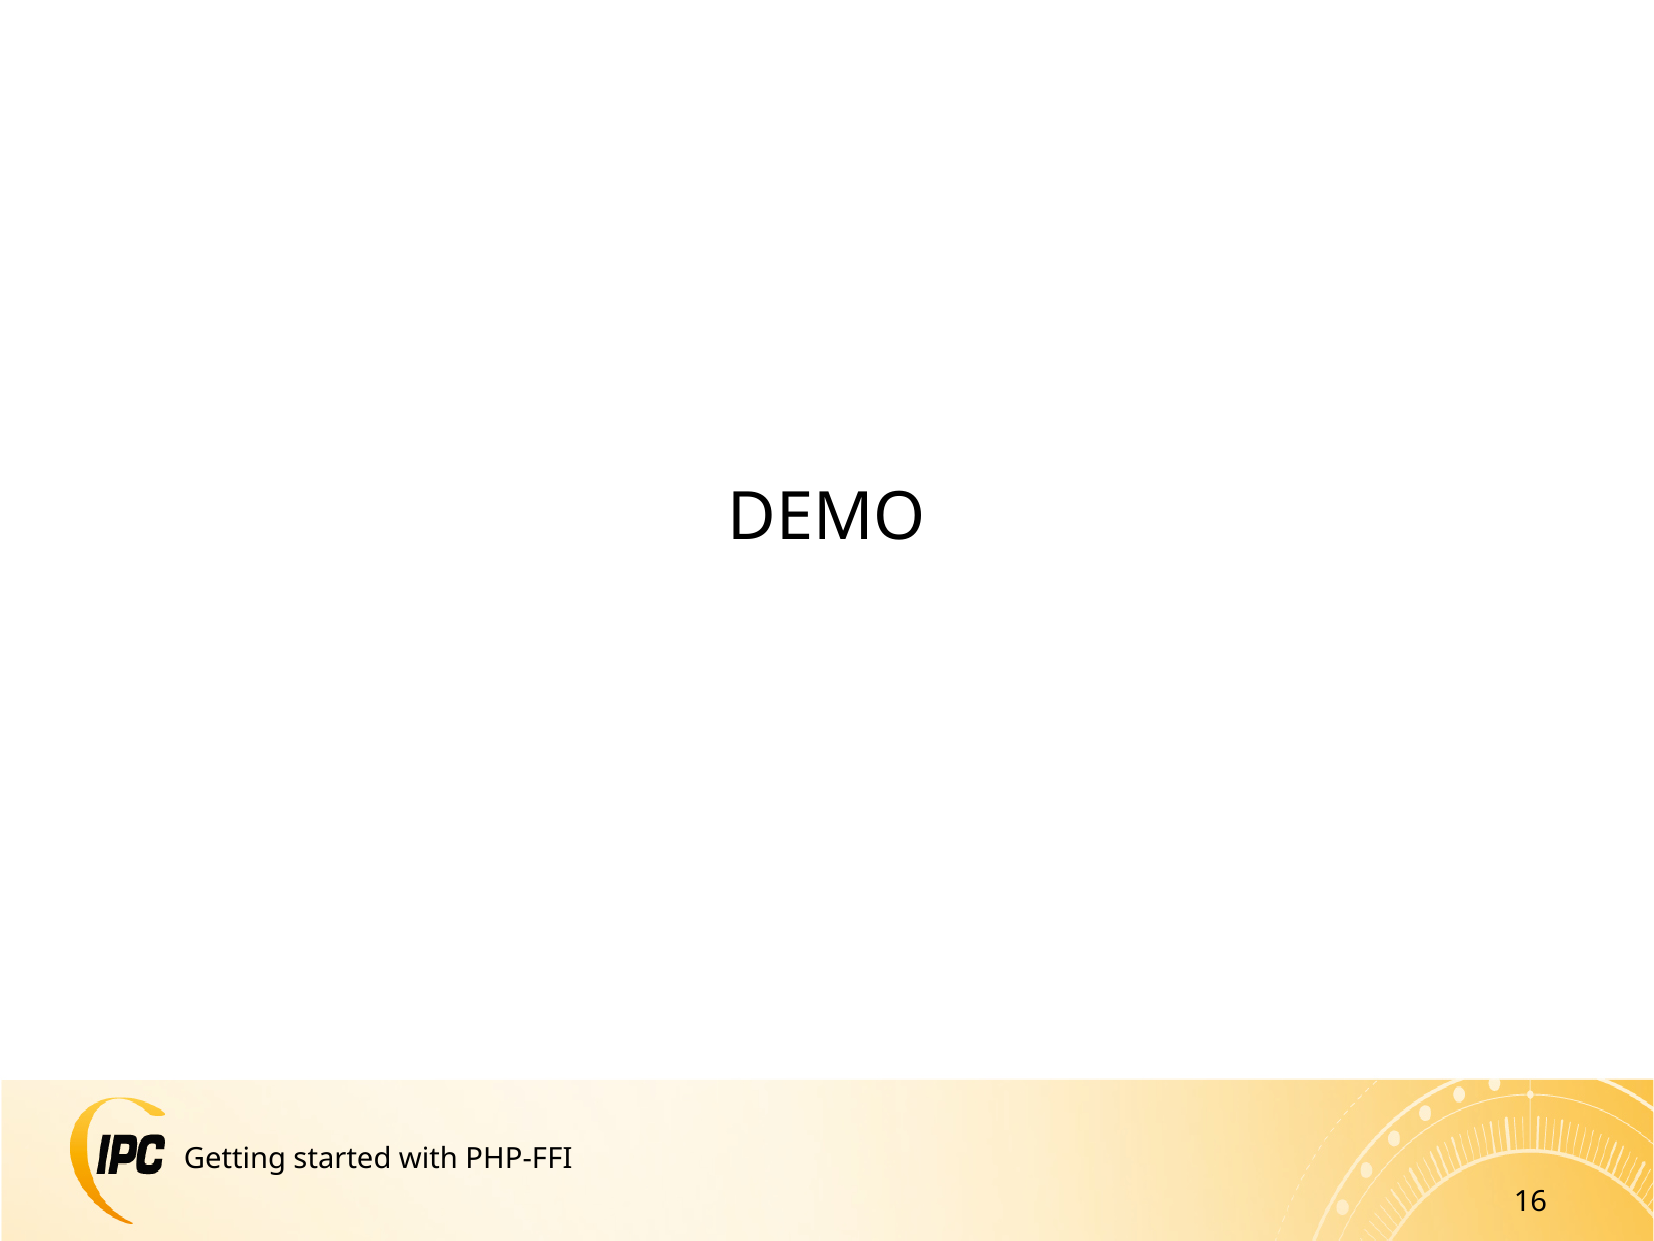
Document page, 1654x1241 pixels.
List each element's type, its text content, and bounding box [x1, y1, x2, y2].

picture [0, 0, 1654, 1241]
title DEMO [82, 417, 1571, 610]
